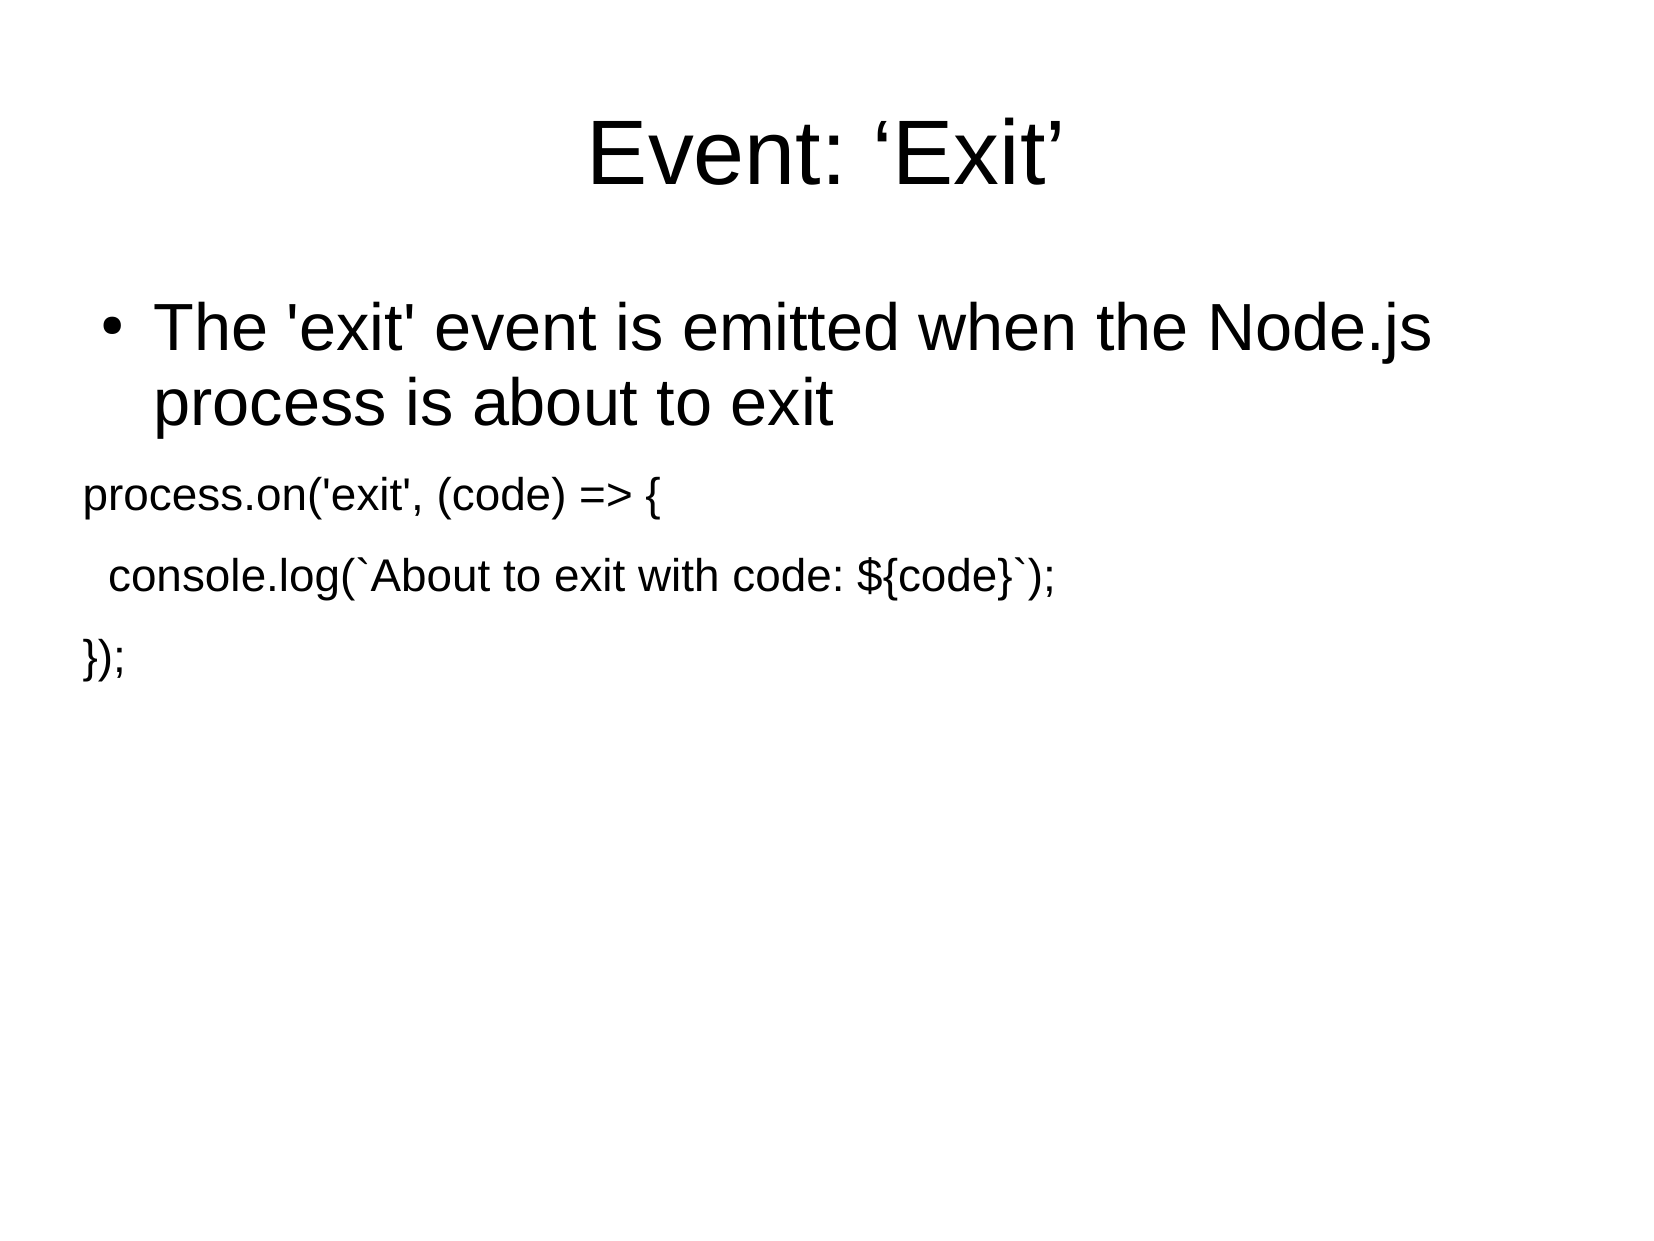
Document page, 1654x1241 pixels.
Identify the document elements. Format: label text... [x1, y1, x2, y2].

list The 'exit' event is emitted when the Node.js process is about to exit process.on('exit', (code) => { console.log(`About to exit with code: ${code}`); }); [82, 290, 1571, 1010]
title Event: ‘Exit’ [82, 49, 1571, 257]
